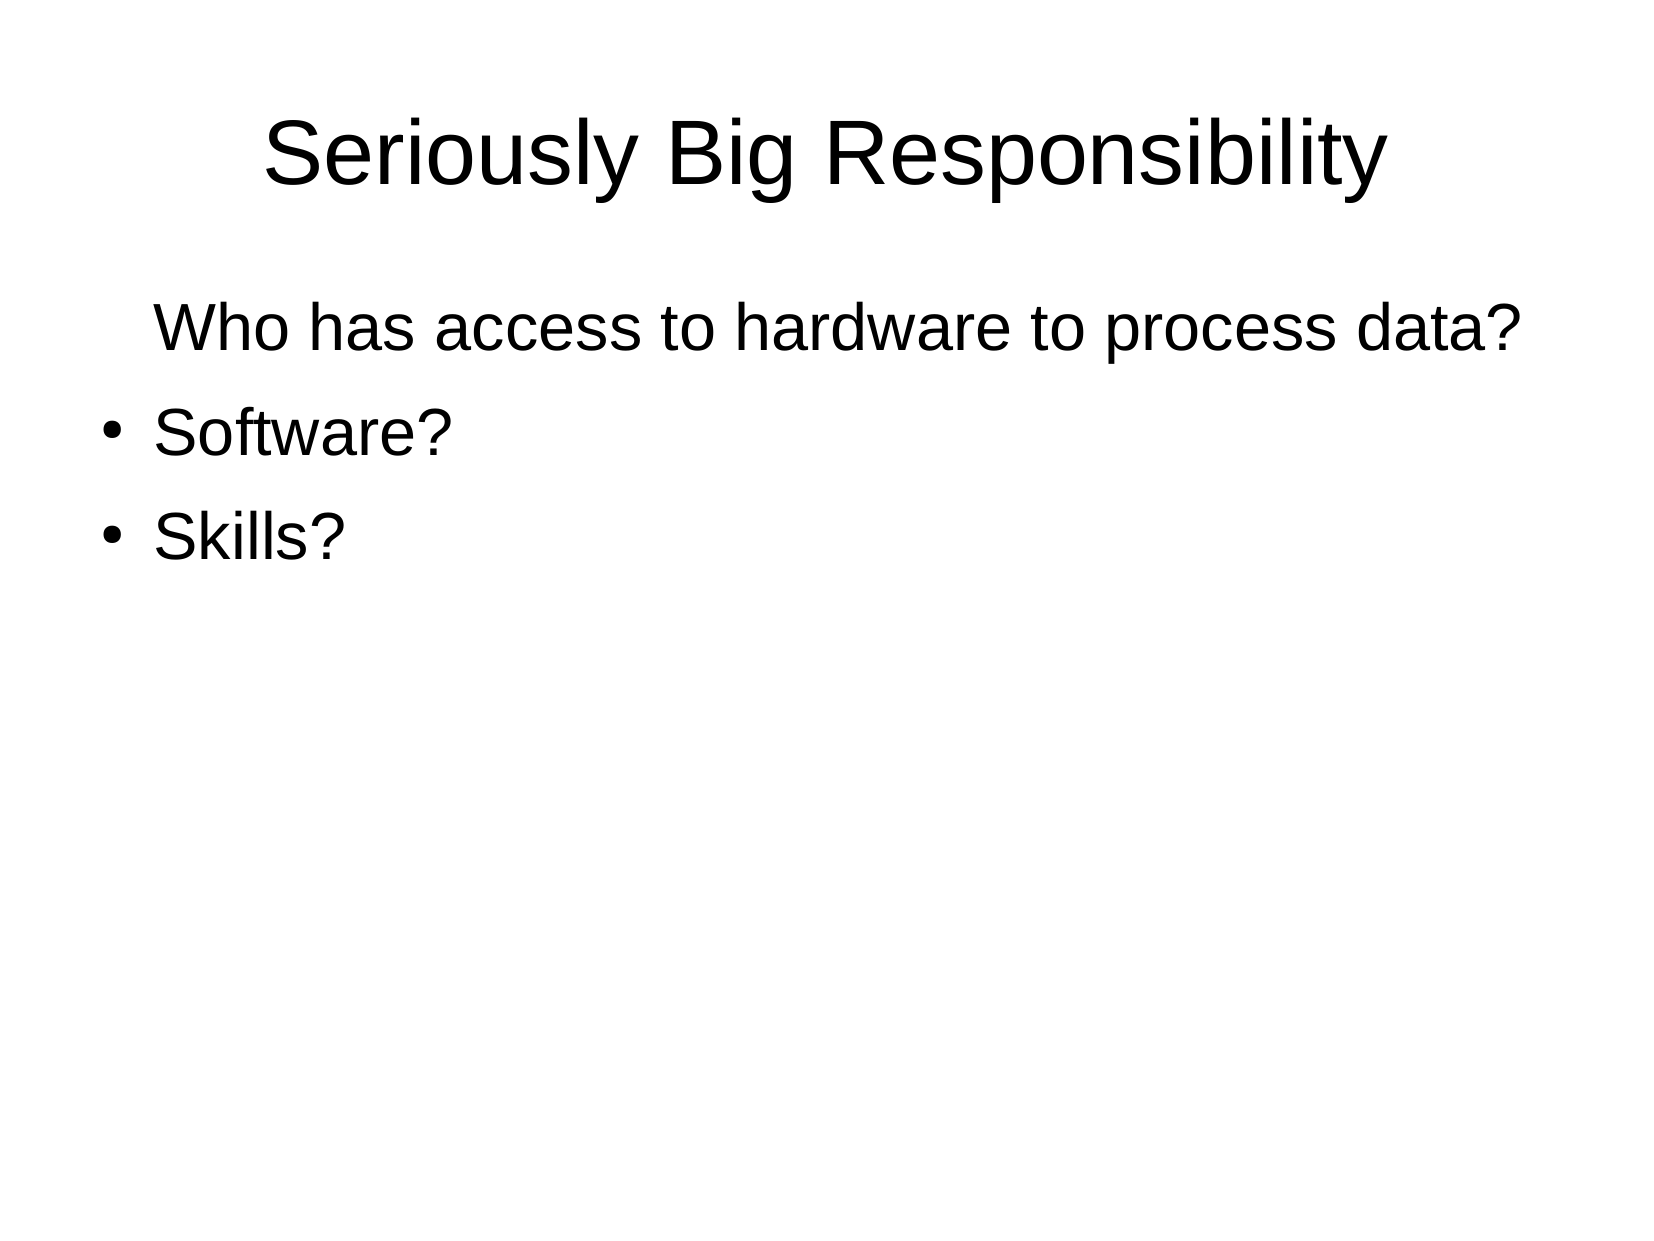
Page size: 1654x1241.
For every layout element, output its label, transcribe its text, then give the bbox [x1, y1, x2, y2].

list Who has access to hardware to process data? Software? Skills? [82, 290, 1571, 1010]
title Seriously Big Responsibility [82, 49, 1571, 257]
